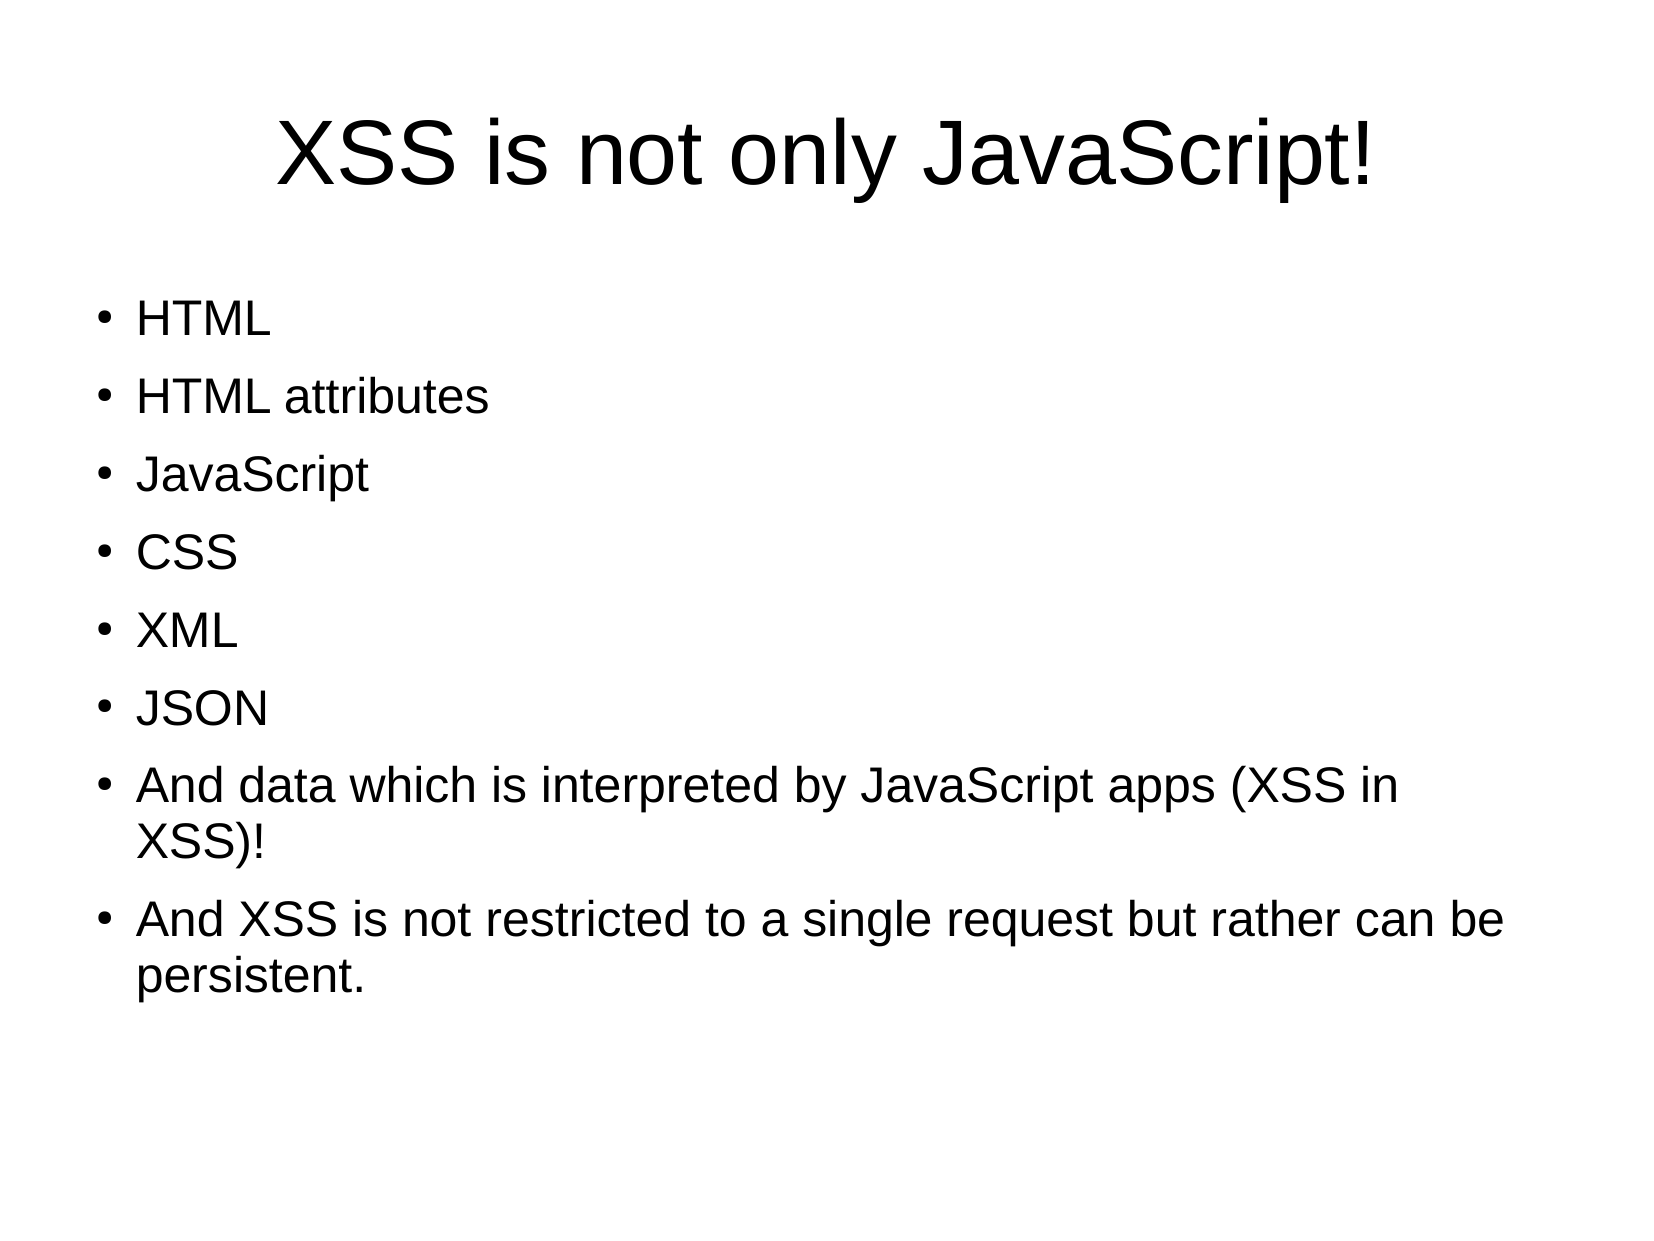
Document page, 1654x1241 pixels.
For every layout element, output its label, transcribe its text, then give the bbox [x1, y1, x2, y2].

list HTML HTML attributes JavaScript CSS XML JSON And data which is interpreted by JavaScript apps (XSS in XSS)! And XSS is not restricted to a single request but rather can be persistent. [82, 290, 1538, 1010]
title XSS is not only JavaScript! [82, 49, 1571, 257]
